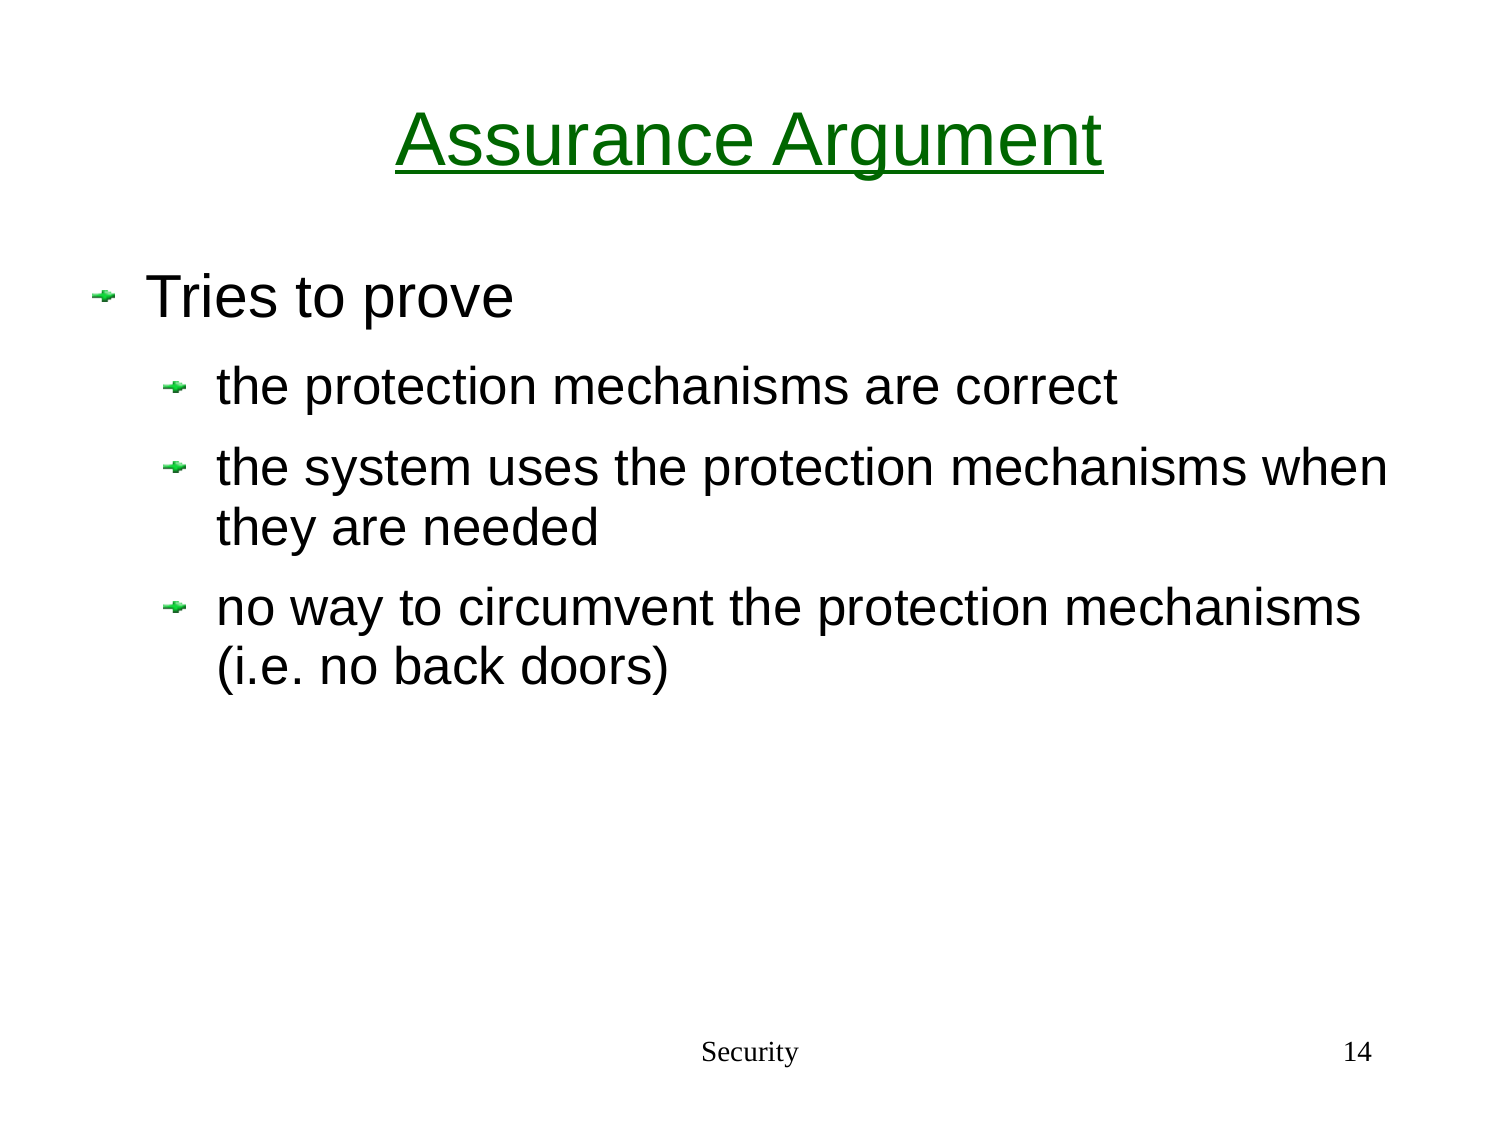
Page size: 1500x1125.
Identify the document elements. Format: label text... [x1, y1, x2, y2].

footer Security [512, 1025, 988, 1100]
title Assurance Argument [75, 93, 1425, 185]
list Tries to prove the protection mechanisms are correct the system uses the protection mechanisms when they are needed no way to circumvent the protection mechanisms (i.e. no back doors) [75, 262, 1425, 1006]
slide_number <number> [1074, 1025, 1388, 1100]
